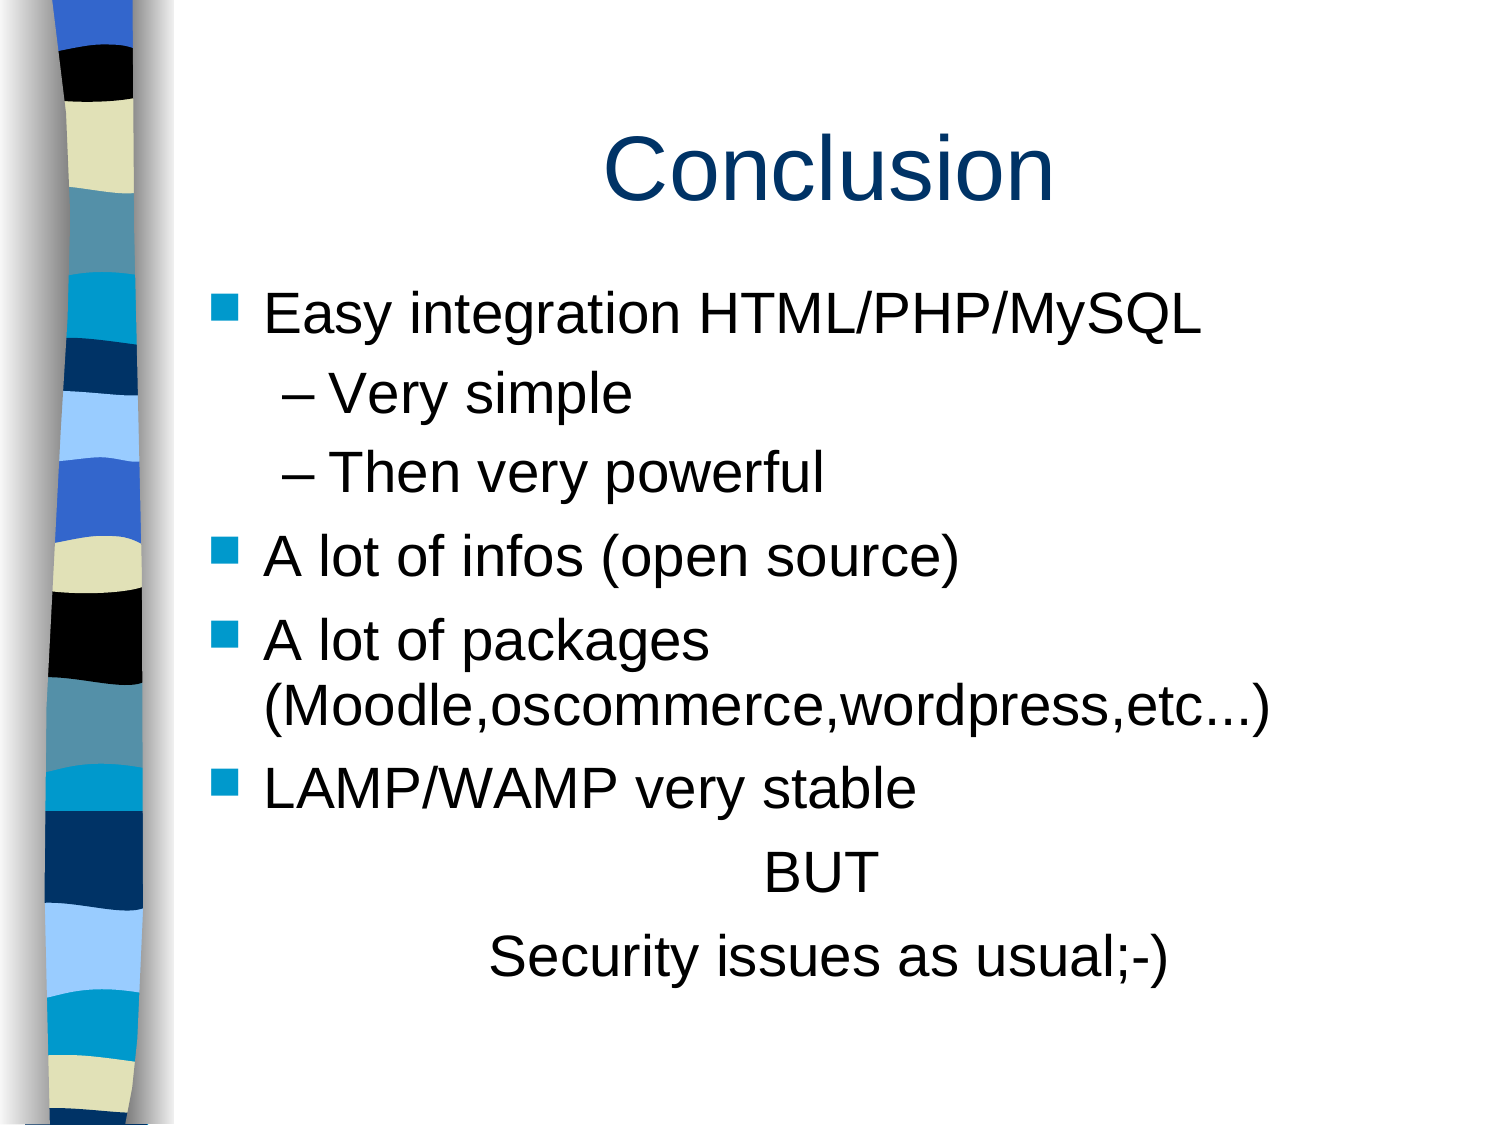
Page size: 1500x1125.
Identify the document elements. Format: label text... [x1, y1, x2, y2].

title Conclusion [192, 74, 1468, 263]
list Easy integration HTML/PHP/MySQL Very simple Then very powerful A lot of infos (open source) A lot of packages (Moodle,oscommerce,wordpress,etc...) LAMP/WAMP very stable BUT Security issues as usual;-) [192, 273, 1468, 1051]
